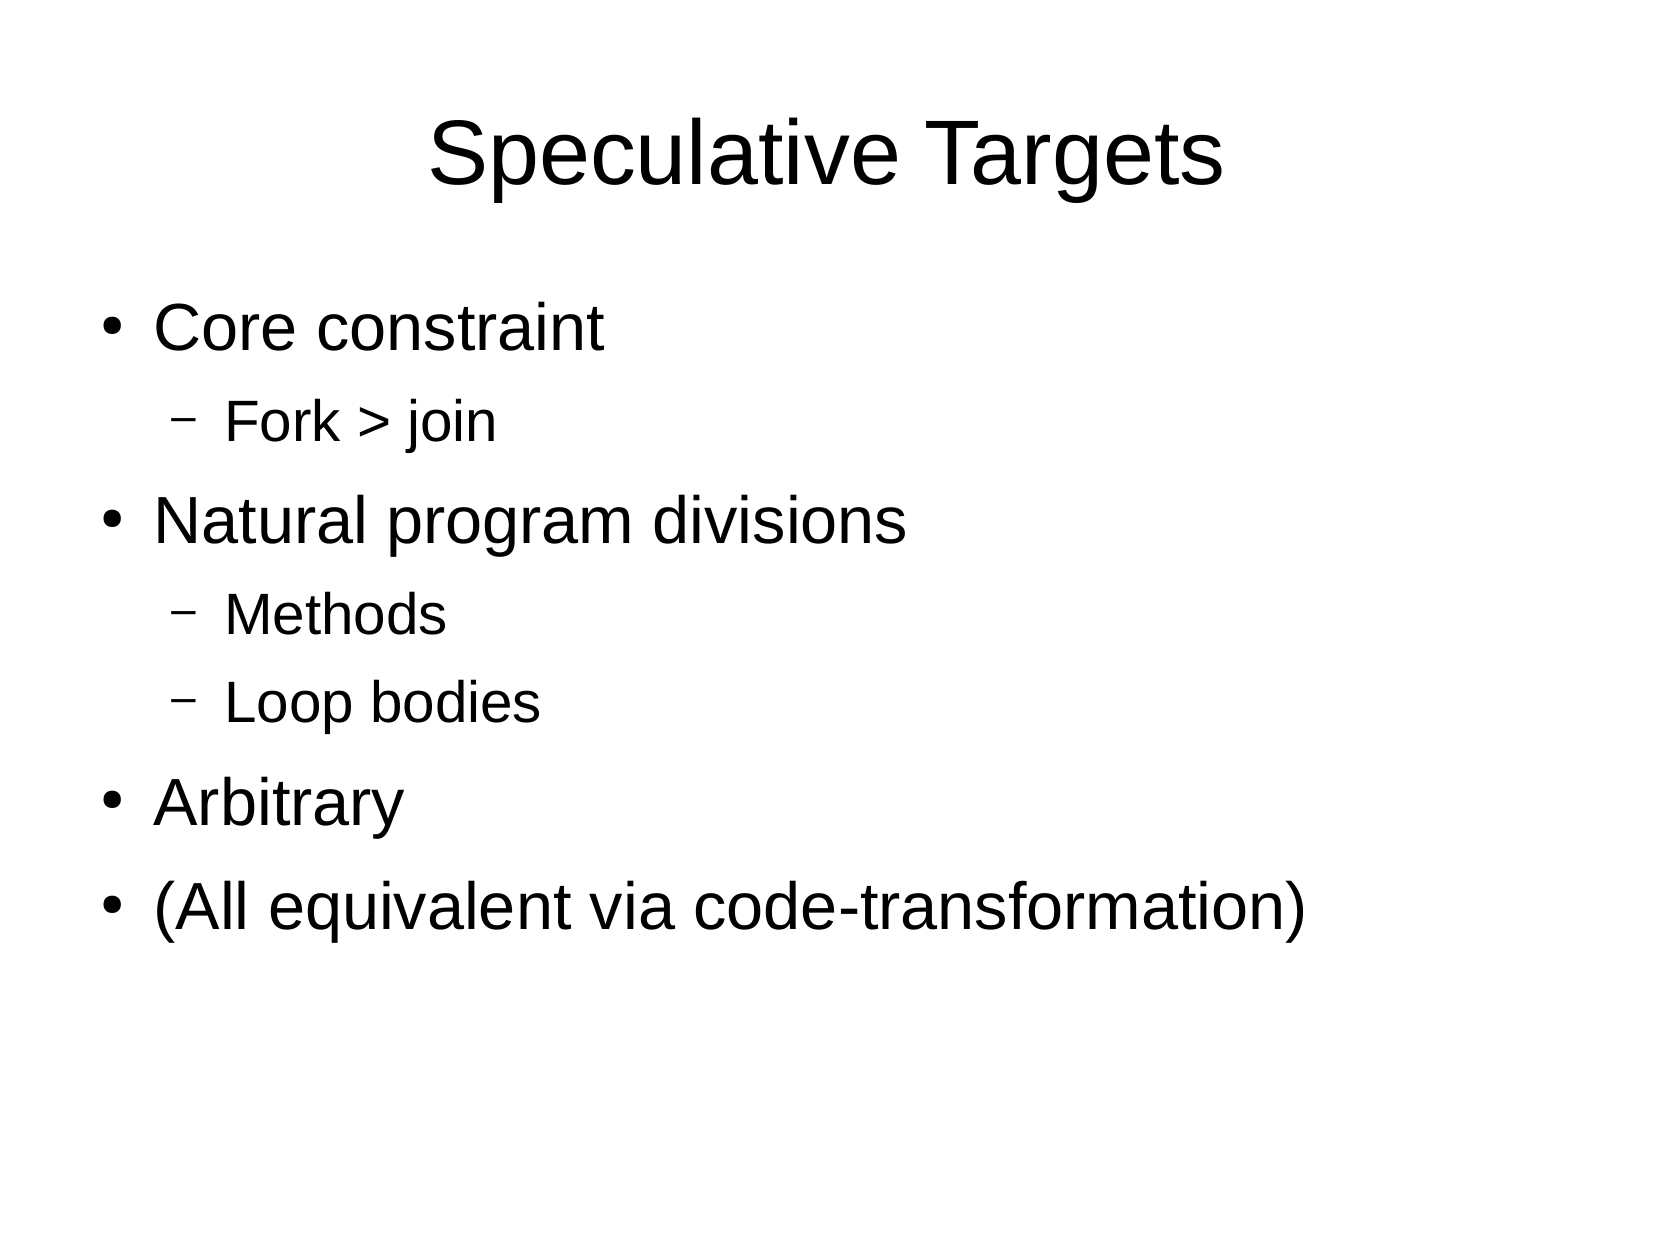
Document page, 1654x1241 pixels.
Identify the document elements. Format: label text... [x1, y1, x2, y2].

list Core constraint Fork > join Natural program divisions Methods Loop bodies Arbitrary (All equivalent via code-transformation) [82, 290, 1571, 1010]
title Speculative Targets [82, 49, 1571, 257]
